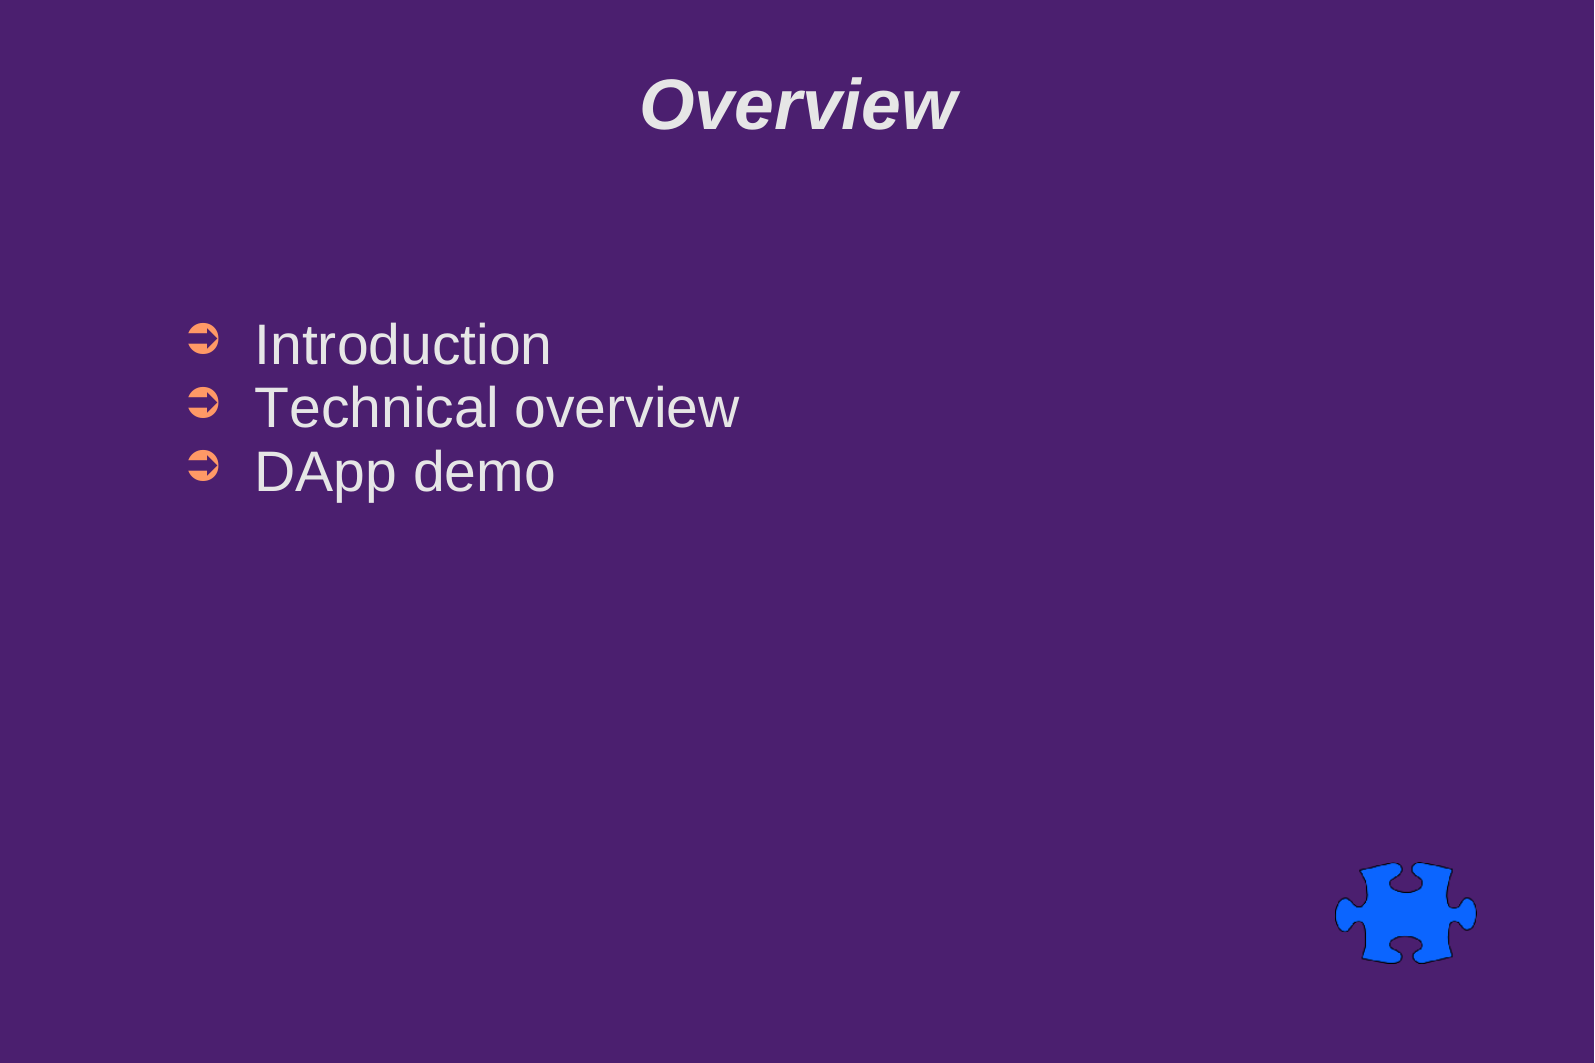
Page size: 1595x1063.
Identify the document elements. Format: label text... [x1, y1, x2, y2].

list Introduction Technical overview DApp demo [172, 312, 1514, 983]
title Overview [117, 16, 1479, 194]
